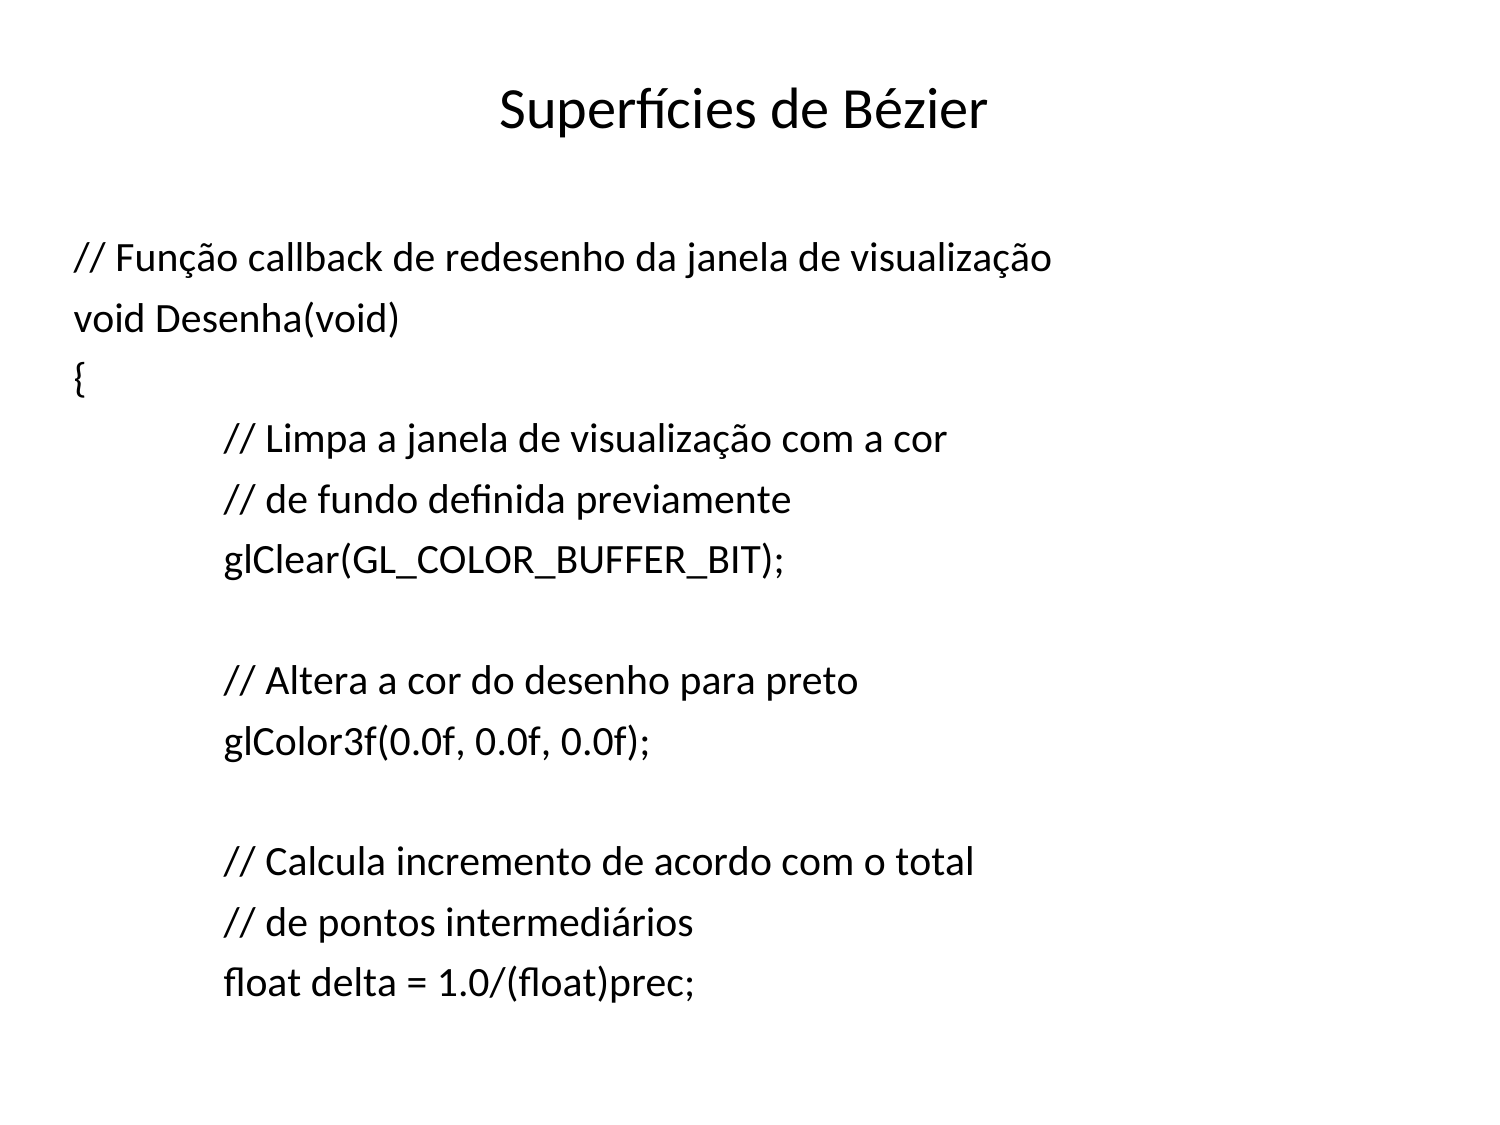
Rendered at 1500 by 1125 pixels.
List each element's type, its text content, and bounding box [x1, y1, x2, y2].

title Superfícies de Bézier [23, 46, 1465, 165]
text_box // Função callback de redesenho da janela de visualização void Desenha(void) { // Limpa a janela de visualização com a cor // de fundo definida previamente glClear(GL_COLOR_BUFFER_BIT); // Altera a cor do desenho para preto glColor3f(0.0f, 0.0f, 0.0f); // Calcula incremento de acordo com o total // de pontos intermediários float delta = 1.0/(float)prec; [58, 222, 1336, 1125]
